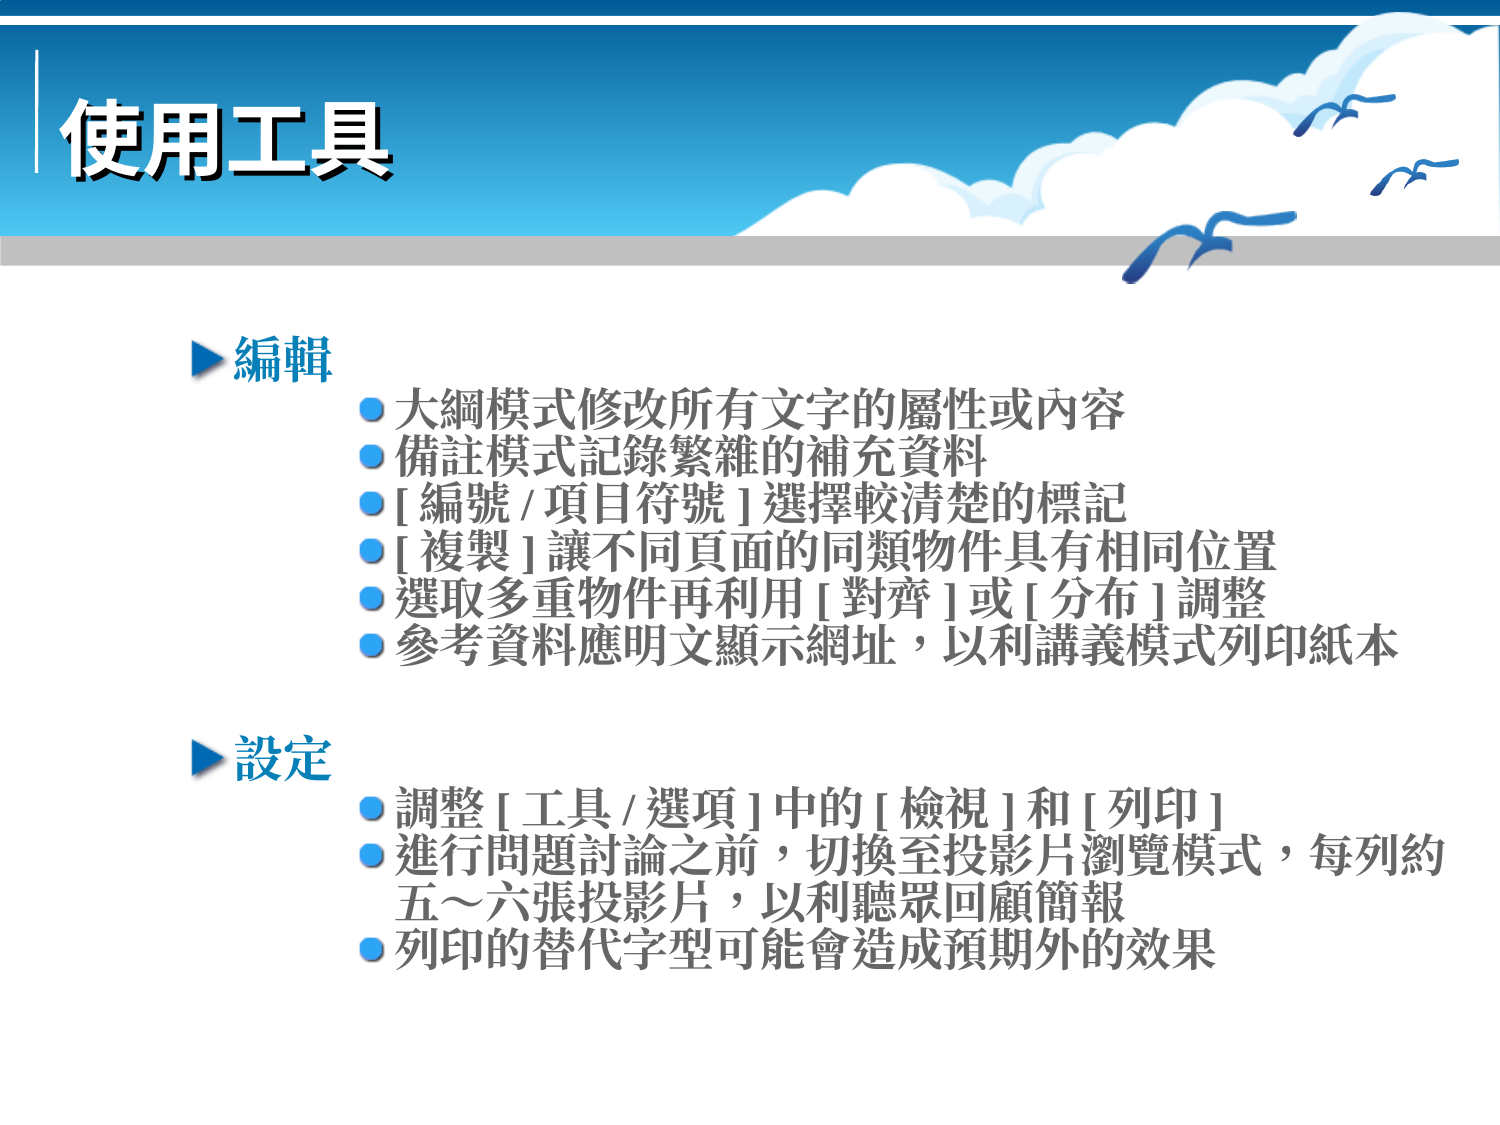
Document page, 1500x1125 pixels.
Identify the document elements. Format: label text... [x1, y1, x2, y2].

list 編輯 大綱模式修改所有文字的屬性或內容 備註模式記錄繁雜的補充資料 [編號/項目符號]選擇較清楚的標記 [複製]讓不同頁面的同類物件具有相同位置 選取多重物件再利用[對齊]或[分布]調整 參考資料應明文顯示網址，以利講義模式列印紙本 設定 調整[工具/選項]中的[檢視]和[列印] 進行問題討論之前，切換至投影片瀏覽模式，每列約五～六張投影片，以利聽眾回顧簡報 列印的替代字型可能會造成預期外的效果 [189, 306, 1483, 1047]
picture [730, 12, 1500, 284]
title 使用工具 [59, 86, 1465, 186]
